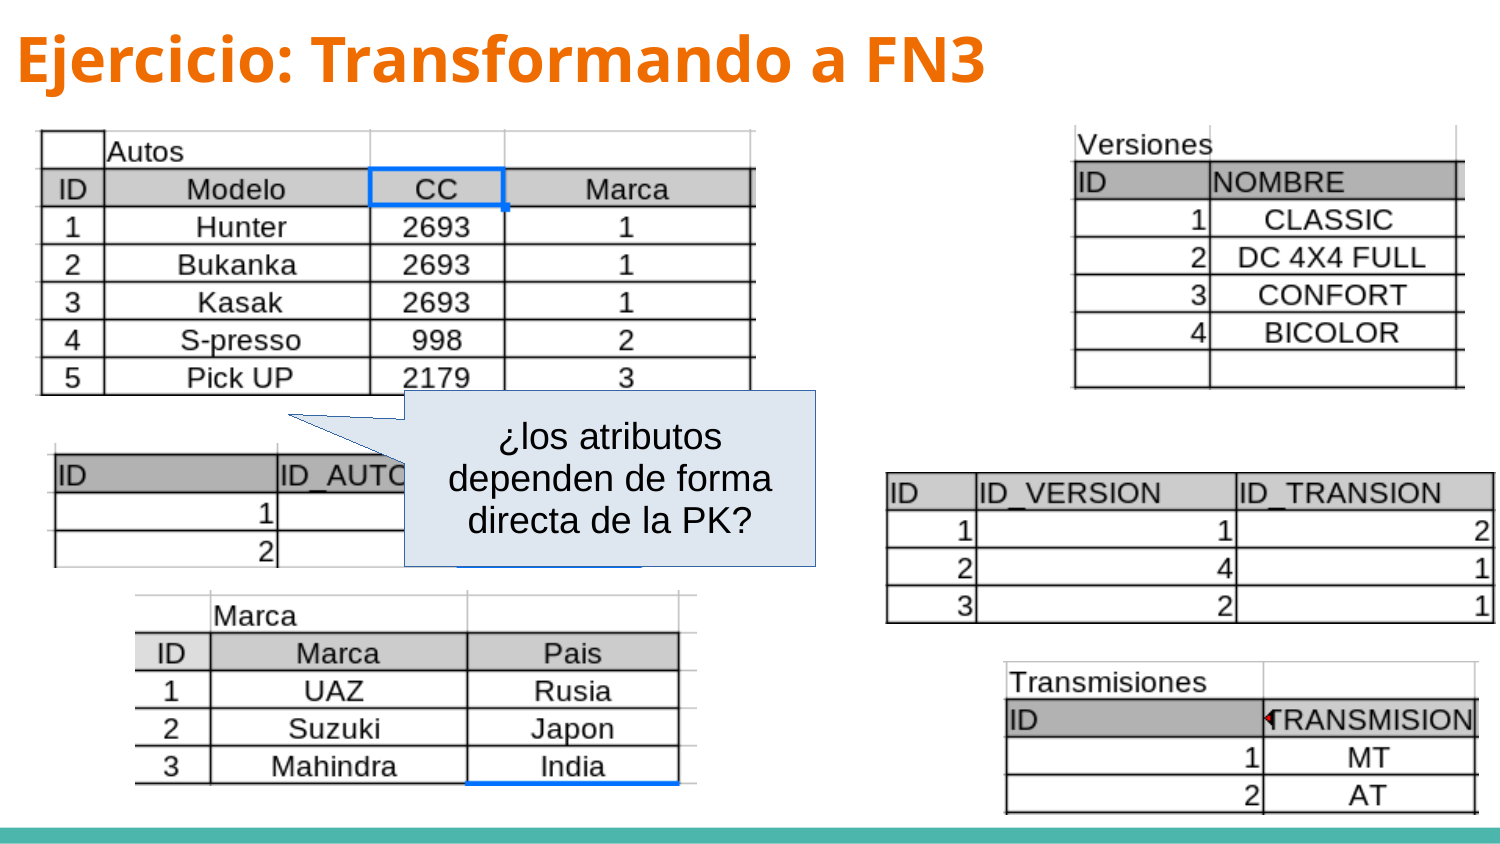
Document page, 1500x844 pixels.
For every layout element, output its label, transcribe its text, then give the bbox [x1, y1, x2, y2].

text_box ¿los atributos dependen de forma directa de la PK? [288, 390, 816, 567]
picture [47, 443, 651, 568]
picture [1070, 125, 1465, 390]
title Ejercicio: Transformando a FN3 [0, 0, 1398, 116]
picture [35, 129, 756, 396]
picture [885, 472, 1496, 624]
picture [1003, 661, 1479, 815]
picture [135, 590, 697, 786]
